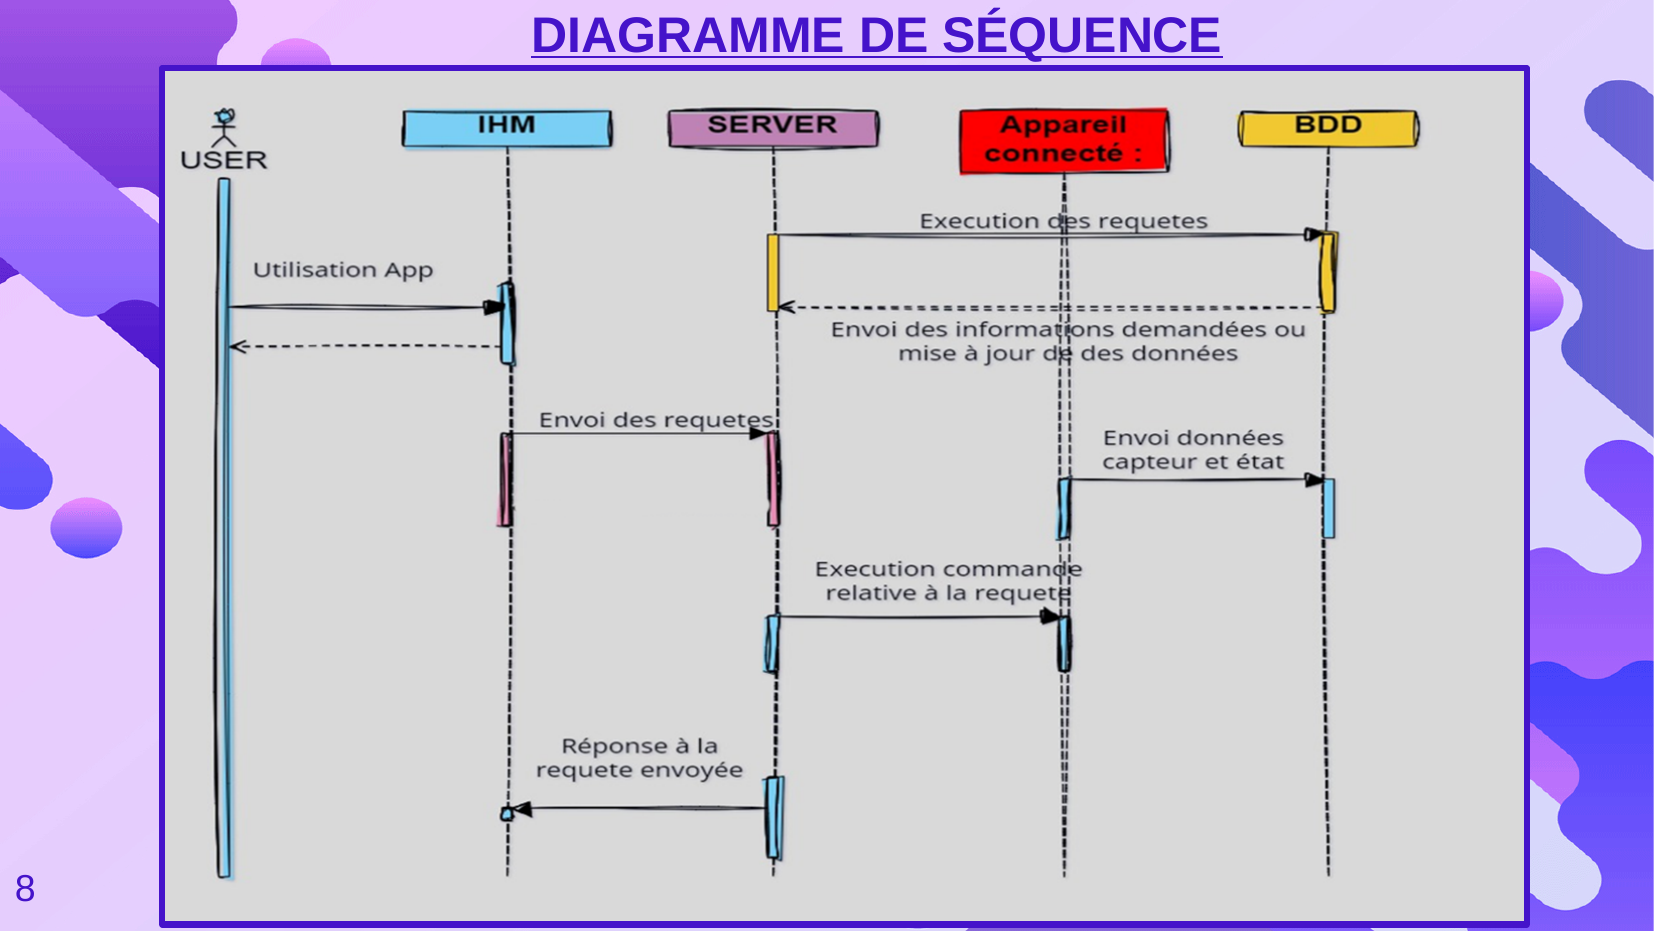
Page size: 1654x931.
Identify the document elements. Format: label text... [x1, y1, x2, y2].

text_box DIAGRAMME DE SÉQUENCE [360, 0, 1394, 65]
picture [165, 71, 1524, 922]
text_box 8 [0, 860, 60, 931]
picture [0, 0, 1654, 931]
